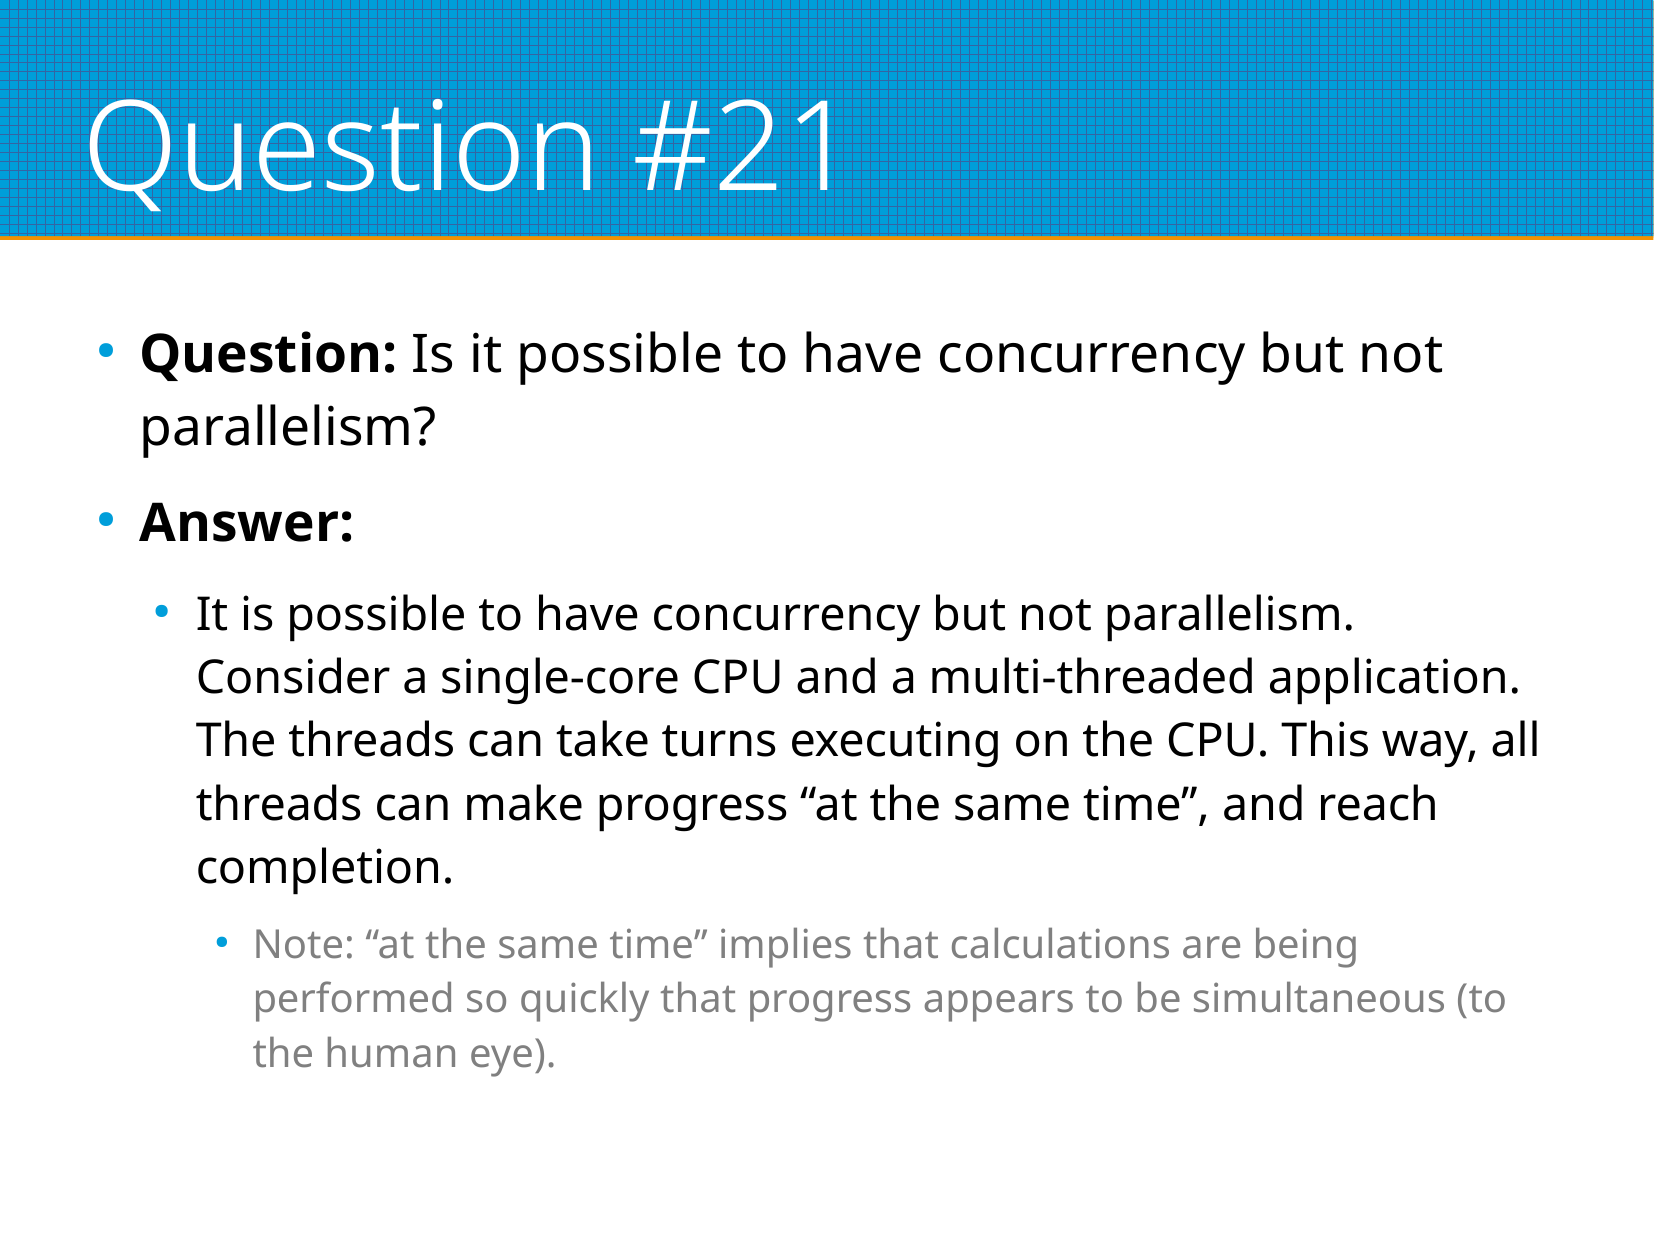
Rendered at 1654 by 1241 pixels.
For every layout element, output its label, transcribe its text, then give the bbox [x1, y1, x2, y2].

list Question: Is it possible to have concurrency but not parallelism? Answer: It is possible to have concurrency but not parallelism. Consider a single-core CPU and a multi-threaded application. The threads can take turns executing on the CPU. This way, all threads can make progress ‘‘at the same time’’, and reach completion. Note: ‘‘at the same time’’ implies that calculations are being performed so quickly that progress appears to be simultaneous (to the human eye). [82, 314, 1563, 1081]
title Question #21 [82, 19, 1571, 227]
